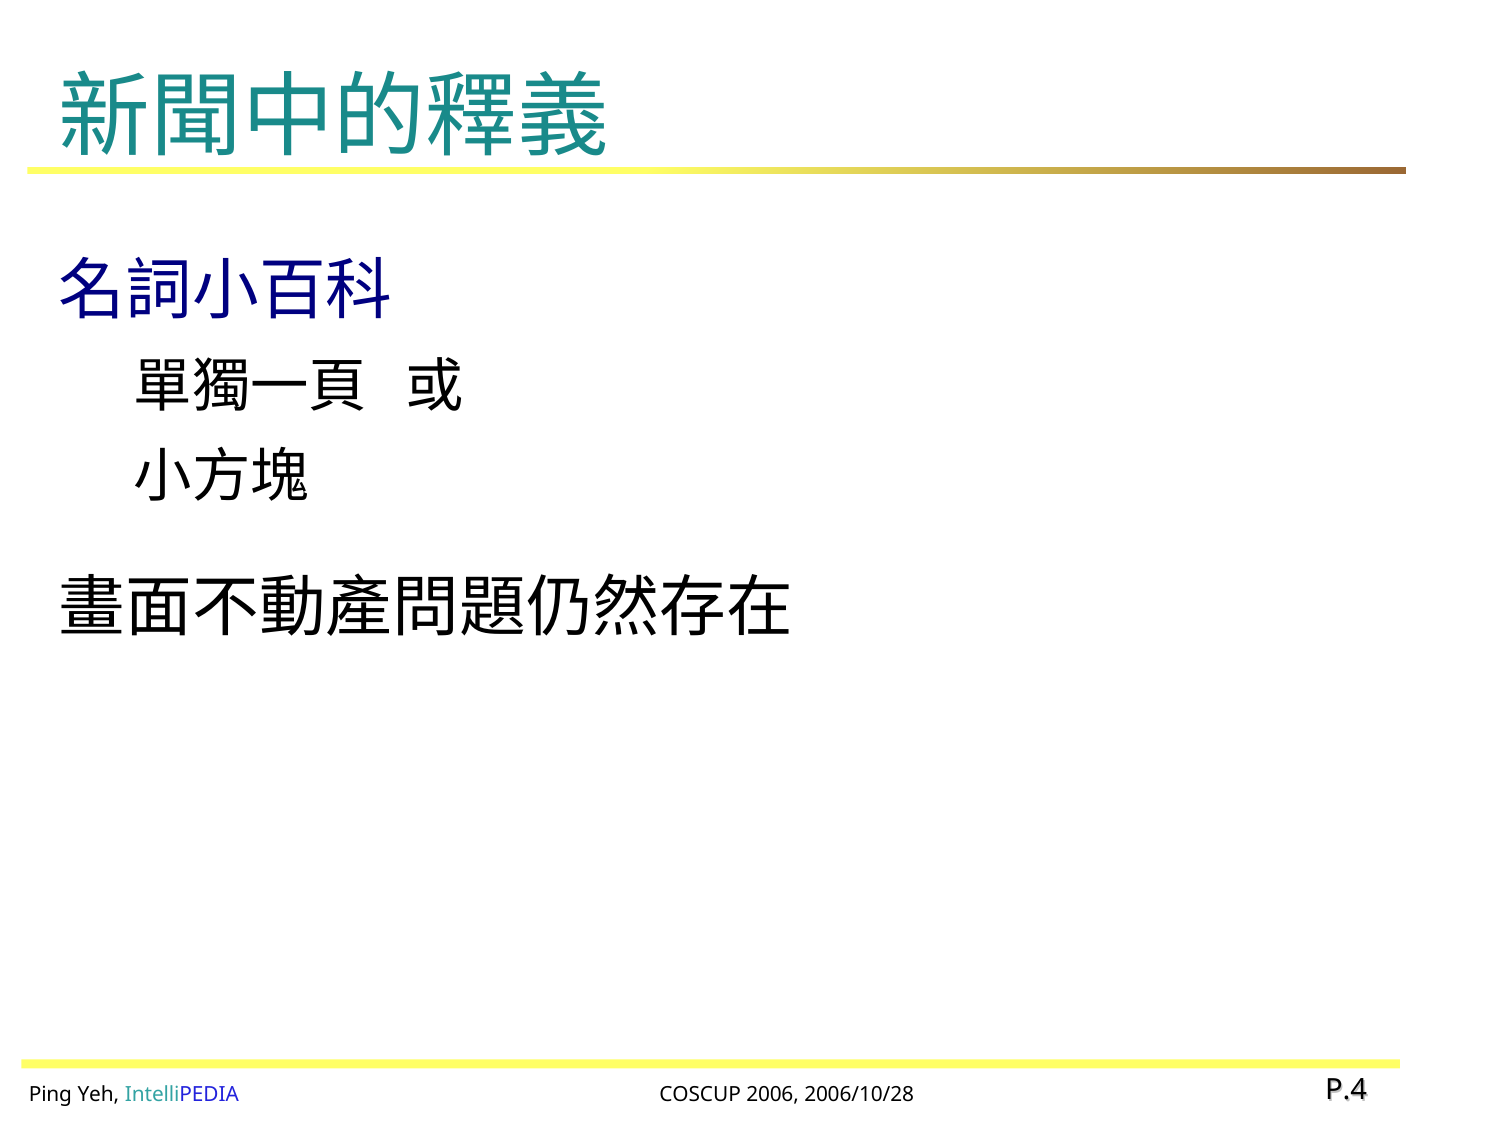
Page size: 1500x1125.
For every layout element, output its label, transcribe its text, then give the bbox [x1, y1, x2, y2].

list 名詞小百科 單獨一頁 或 小方塊 畫面不動產問題仍然存在 [58, 236, 1409, 1001]
title 新聞中的釋義 [58, 58, 1447, 160]
